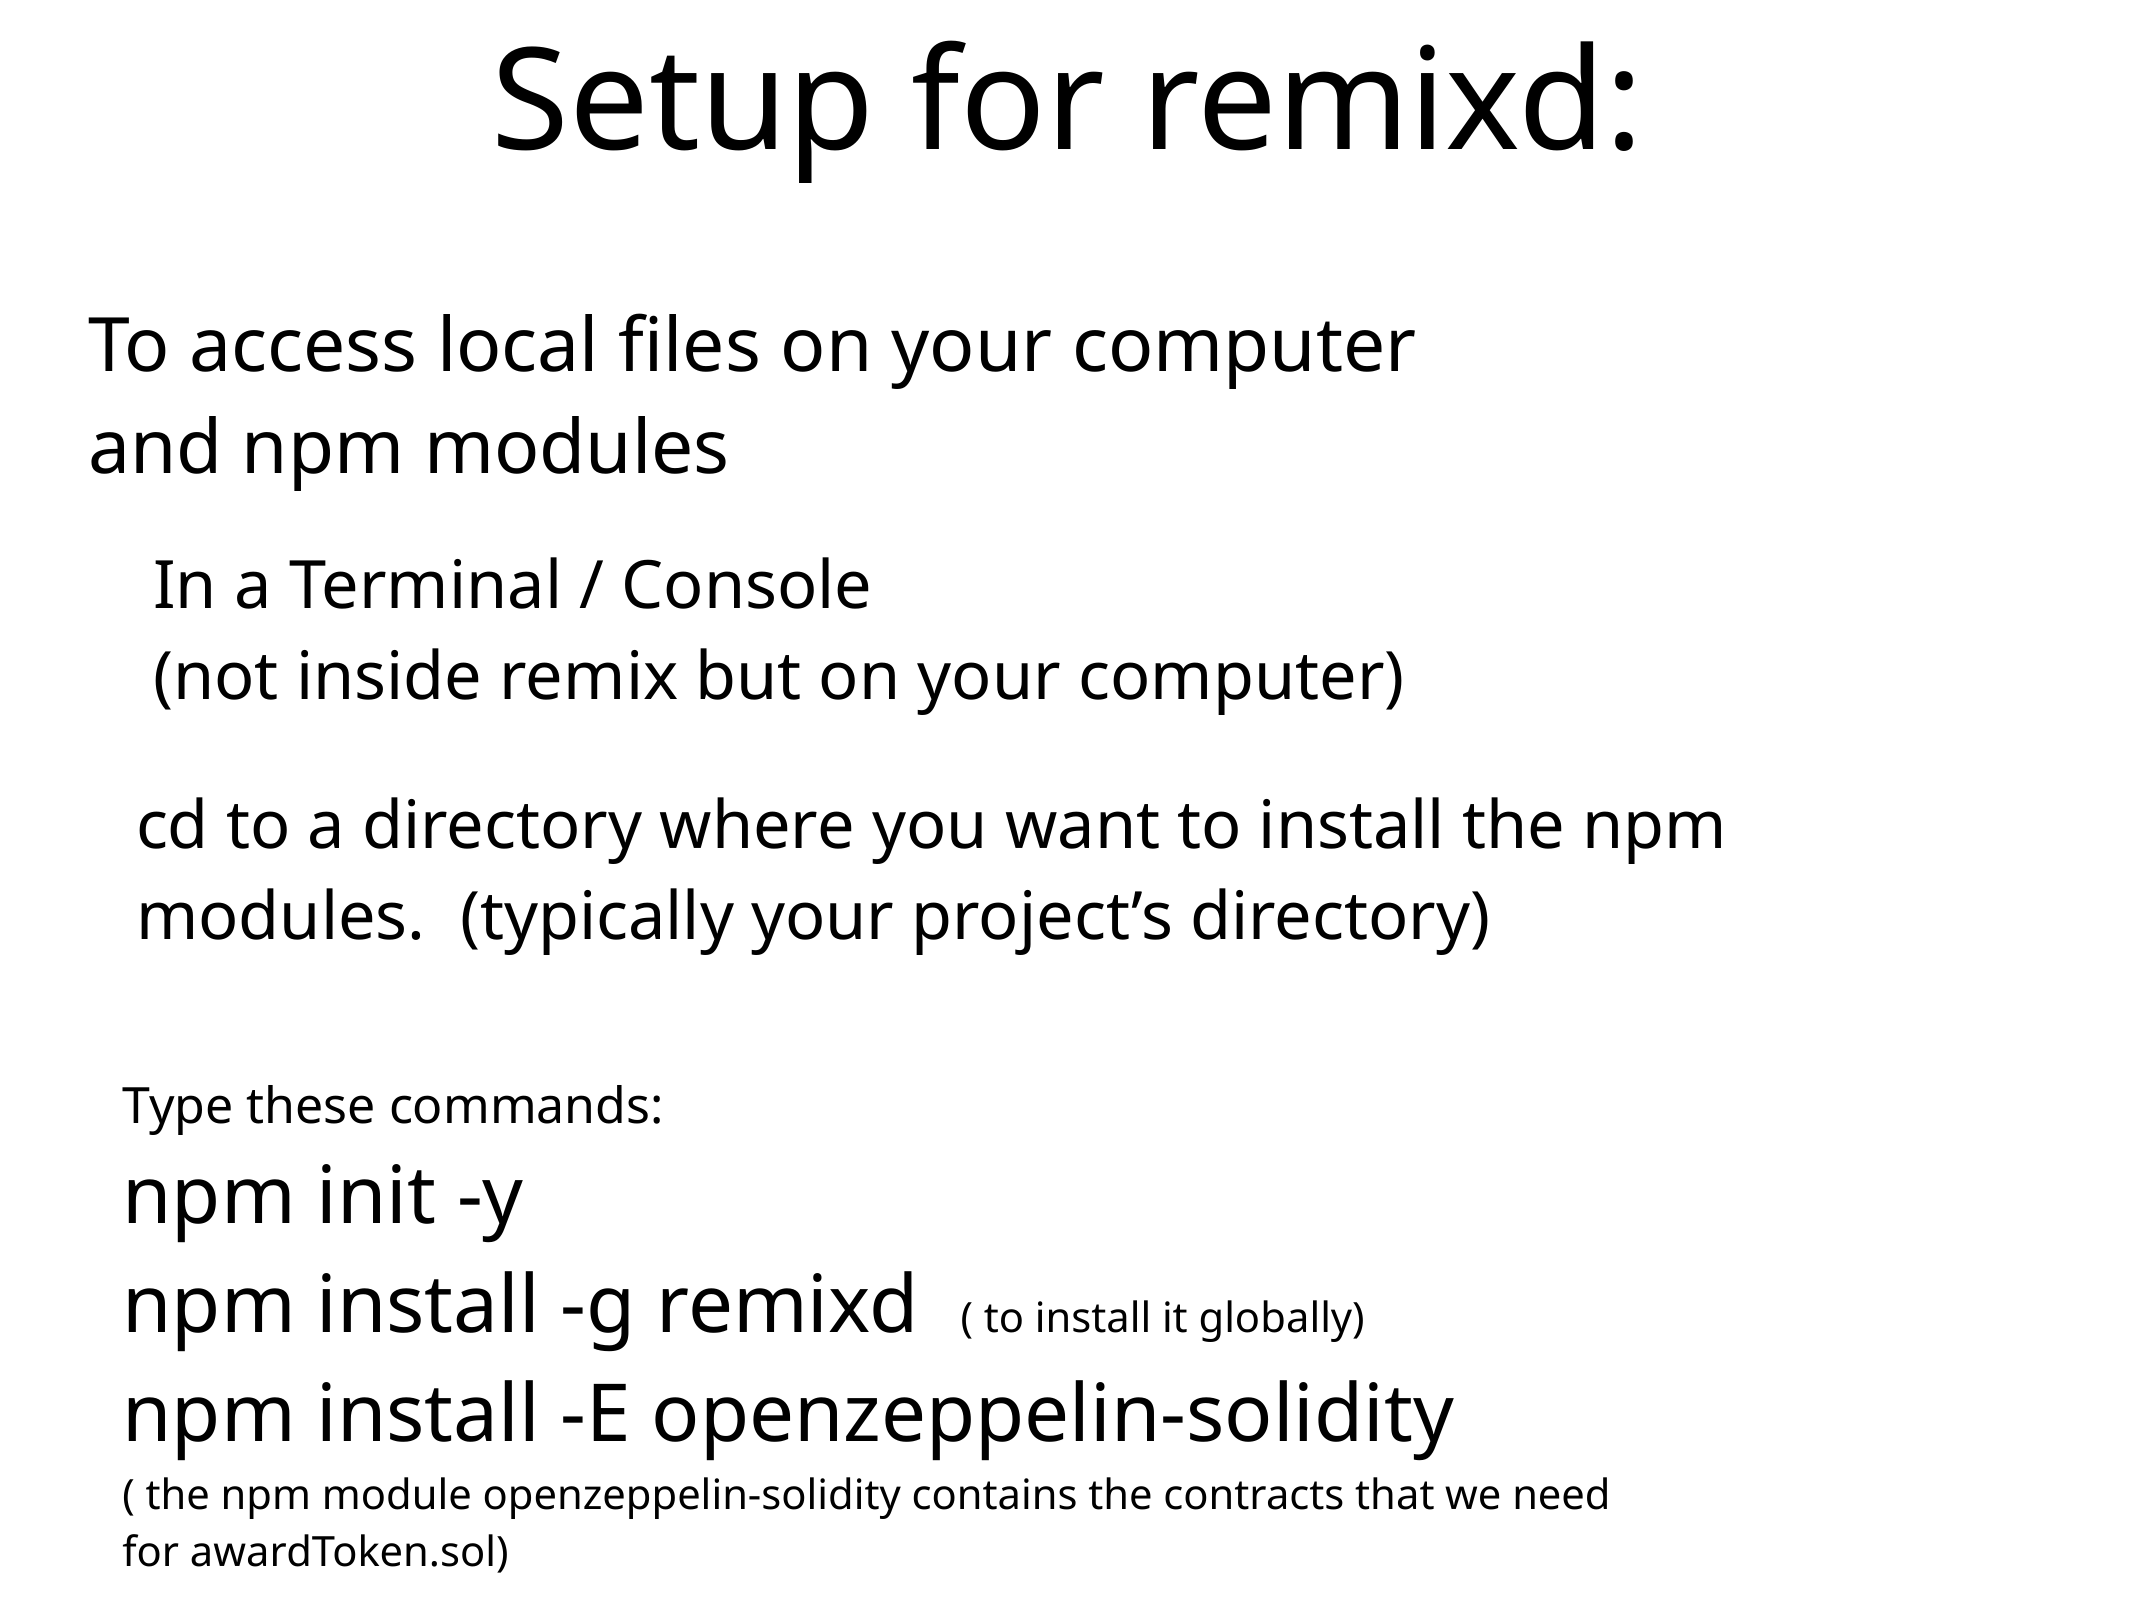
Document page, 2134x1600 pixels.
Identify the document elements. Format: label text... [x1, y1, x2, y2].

text_box To access local files on your computer and npm modules [73, 283, 1947, 712]
text_box In a Terminal / Console (not inside remix but on your computer) [138, 712, 1576, 871]
text_box Setup for remixd: [226, 4, 1910, 185]
text_box cd to a directory where you want to install the npm modules. (typically your project’s directory) [121, 769, 1966, 1065]
text_box Type these commands: npm init -y npm install -g remixd ( to install it globally) npm install -E openzeppelin-solidity ( the npm module openzeppelin-solidity contains the contracts that we need for awardToken.sol) [107, 1062, 1675, 1600]
